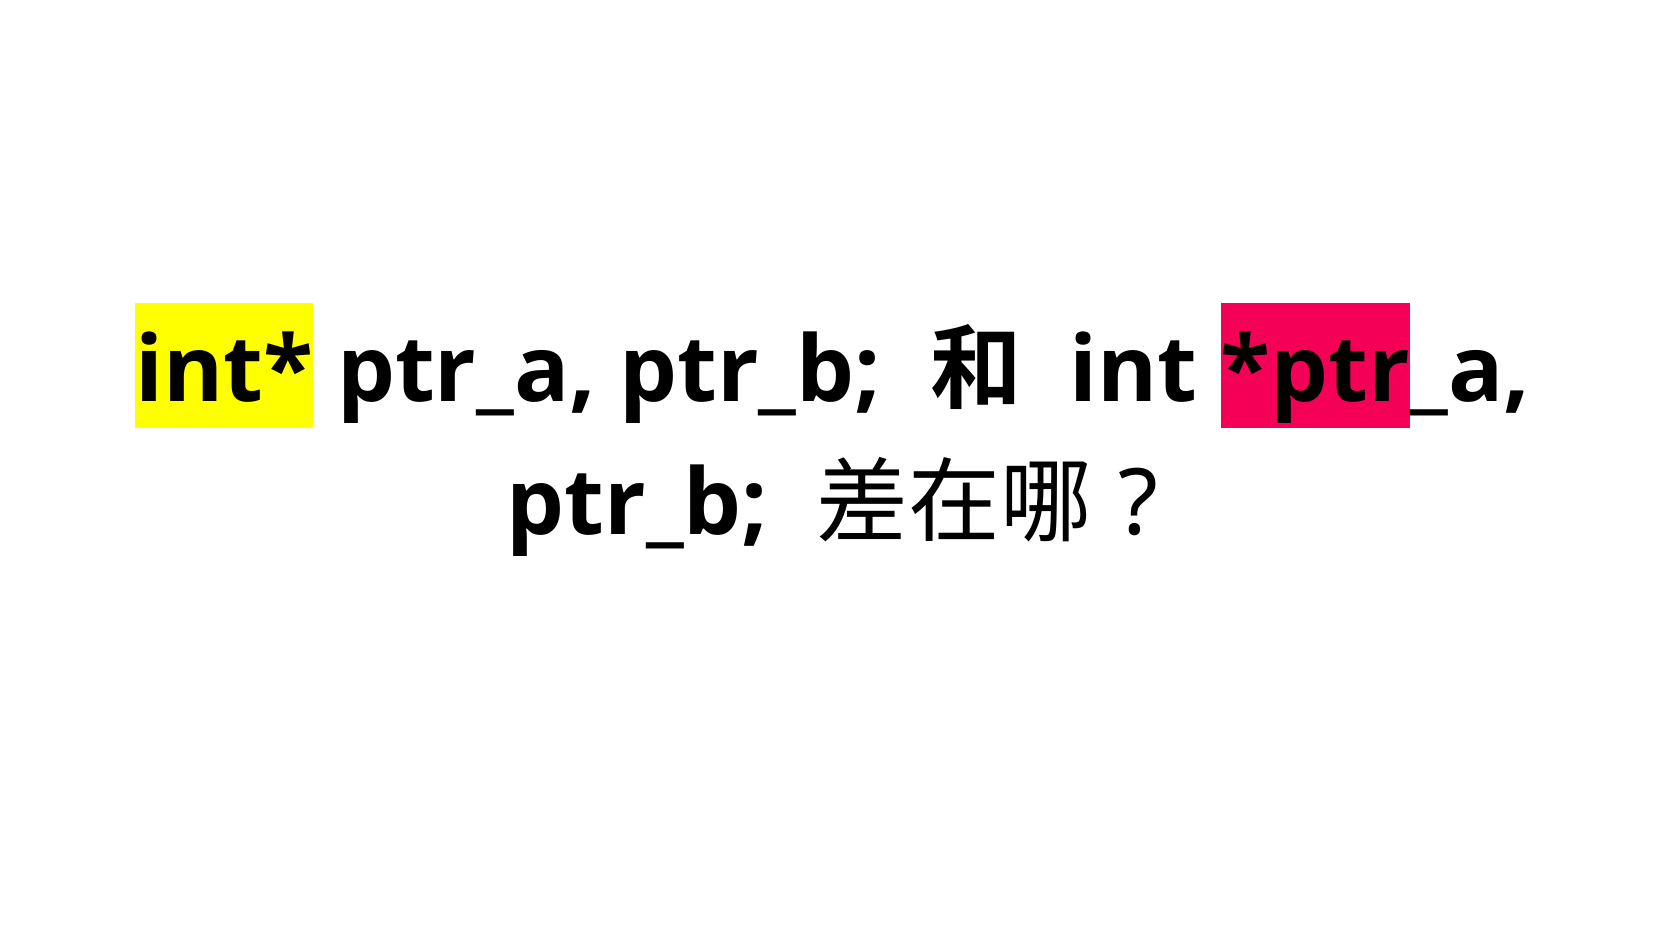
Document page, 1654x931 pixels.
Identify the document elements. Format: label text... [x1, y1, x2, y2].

title int* ptr_a, ptr_b; 和 int *ptr_a, ptr_b; 差在哪? [88, 295, 1577, 562]
